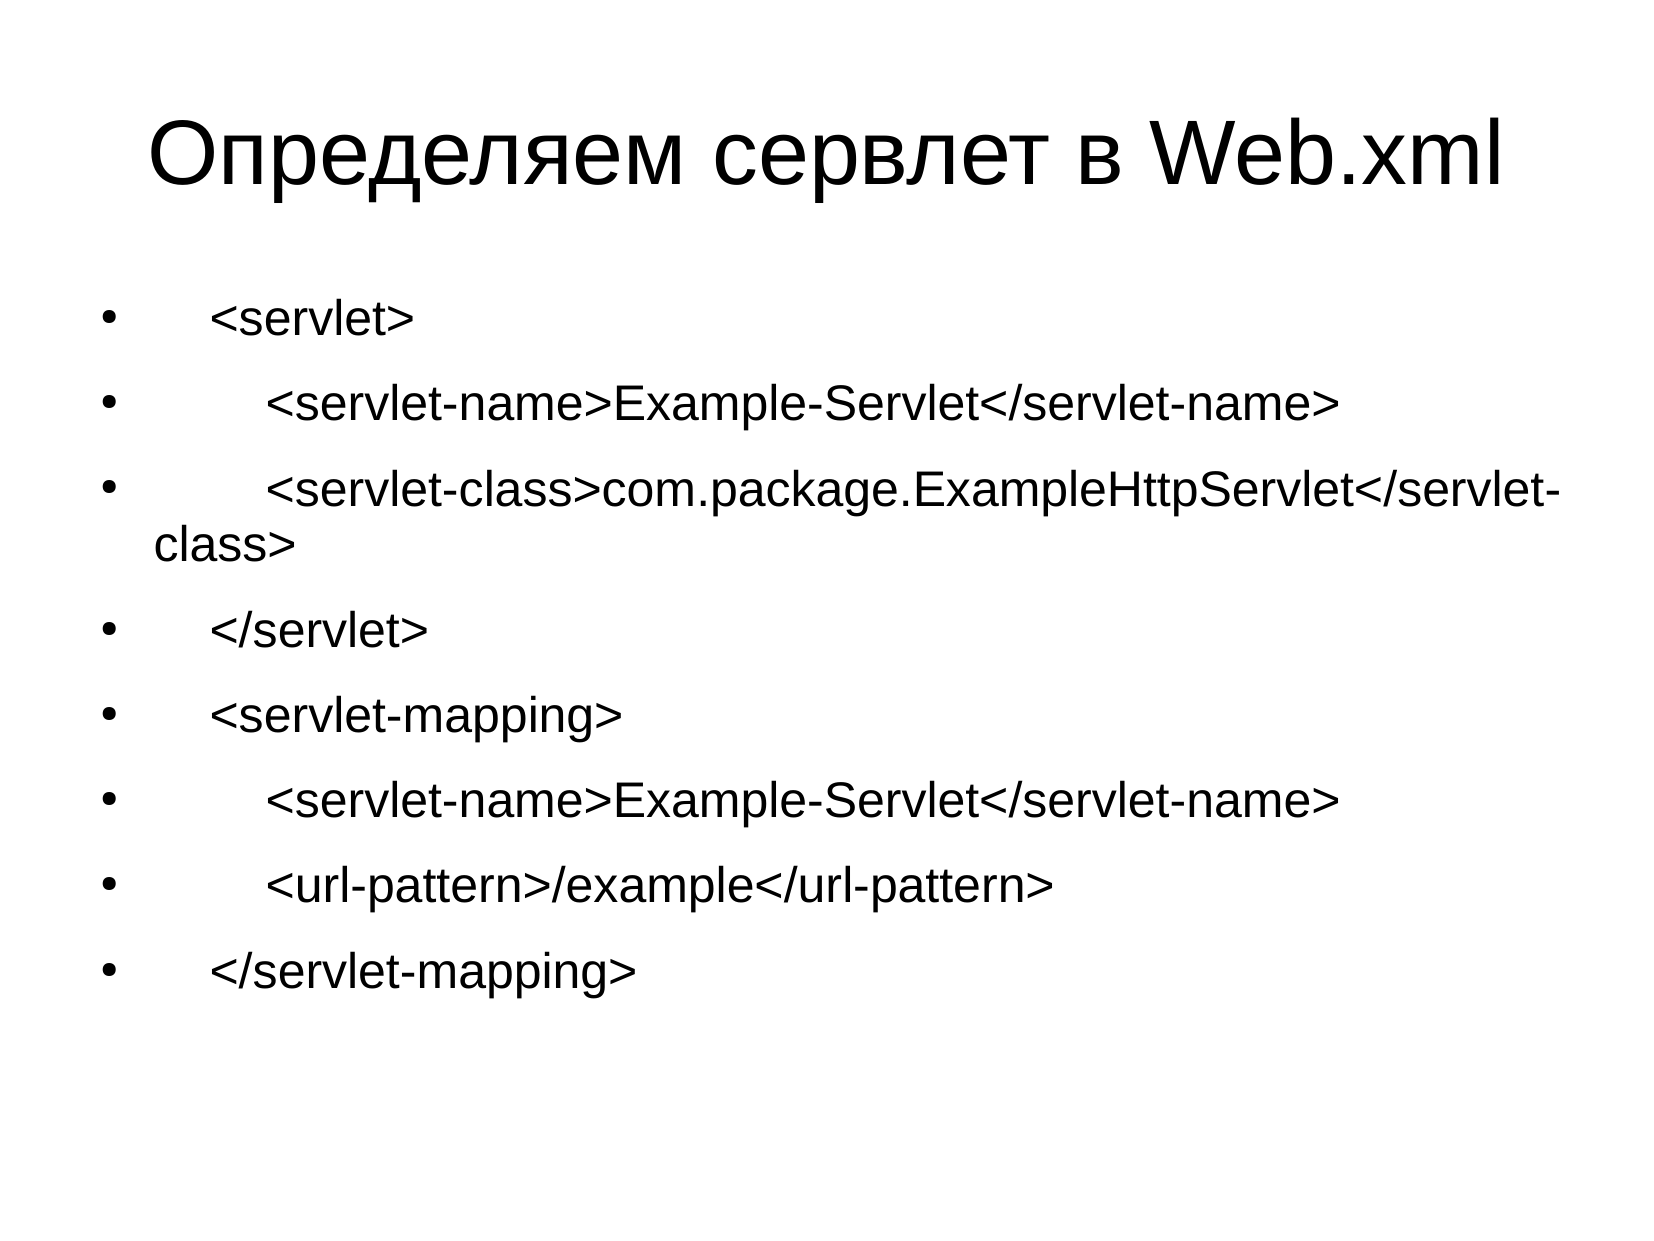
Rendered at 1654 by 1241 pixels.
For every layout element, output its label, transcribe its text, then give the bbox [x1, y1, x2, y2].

title Определяем сервлет в Web.xml [82, 49, 1571, 257]
list <servlet> <servlet-name>Example-Servlet</servlet-name> <servlet-class>com.package.ExampleHttpServlet</servlet-class> </servlet> <servlet-mapping> <servlet-name>Example-Servlet</servlet-name> <url-pattern>/example</url-pattern> </servlet-mapping> [82, 290, 1571, 1010]
